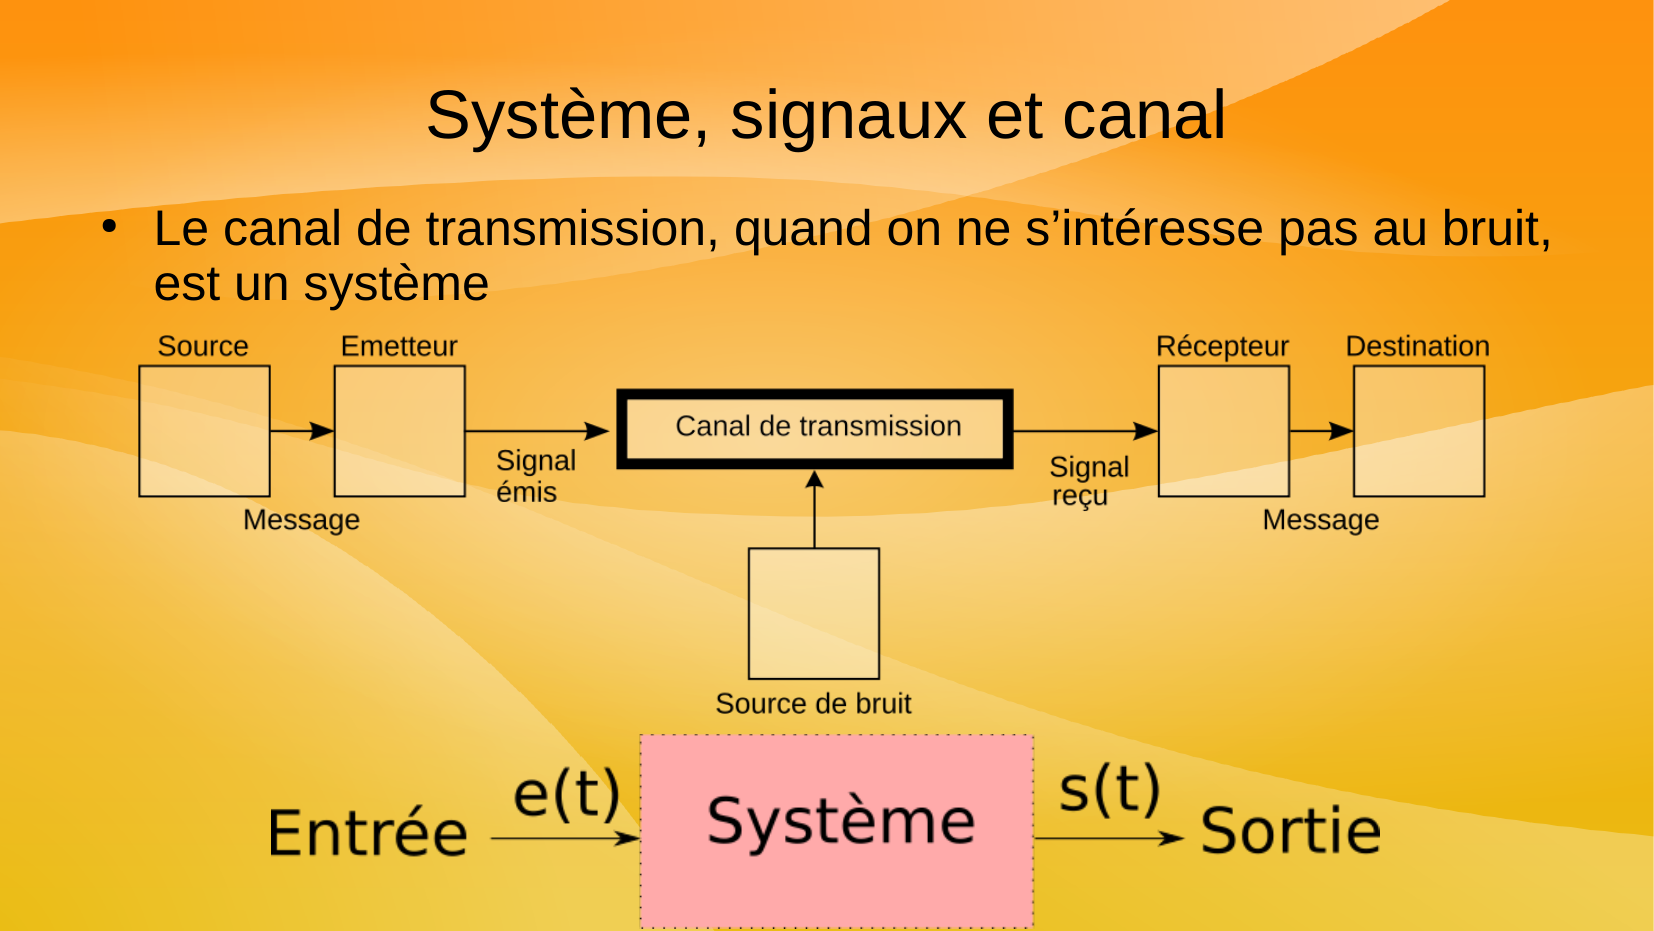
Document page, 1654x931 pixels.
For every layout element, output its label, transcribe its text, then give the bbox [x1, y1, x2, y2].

title Système, signaux et canal [82, 37, 1571, 193]
picture [0, 0, 1654, 931]
list Le canal de transmission, quand on ne s’intéresse pas au bruit, est un système [82, 199, 1571, 740]
